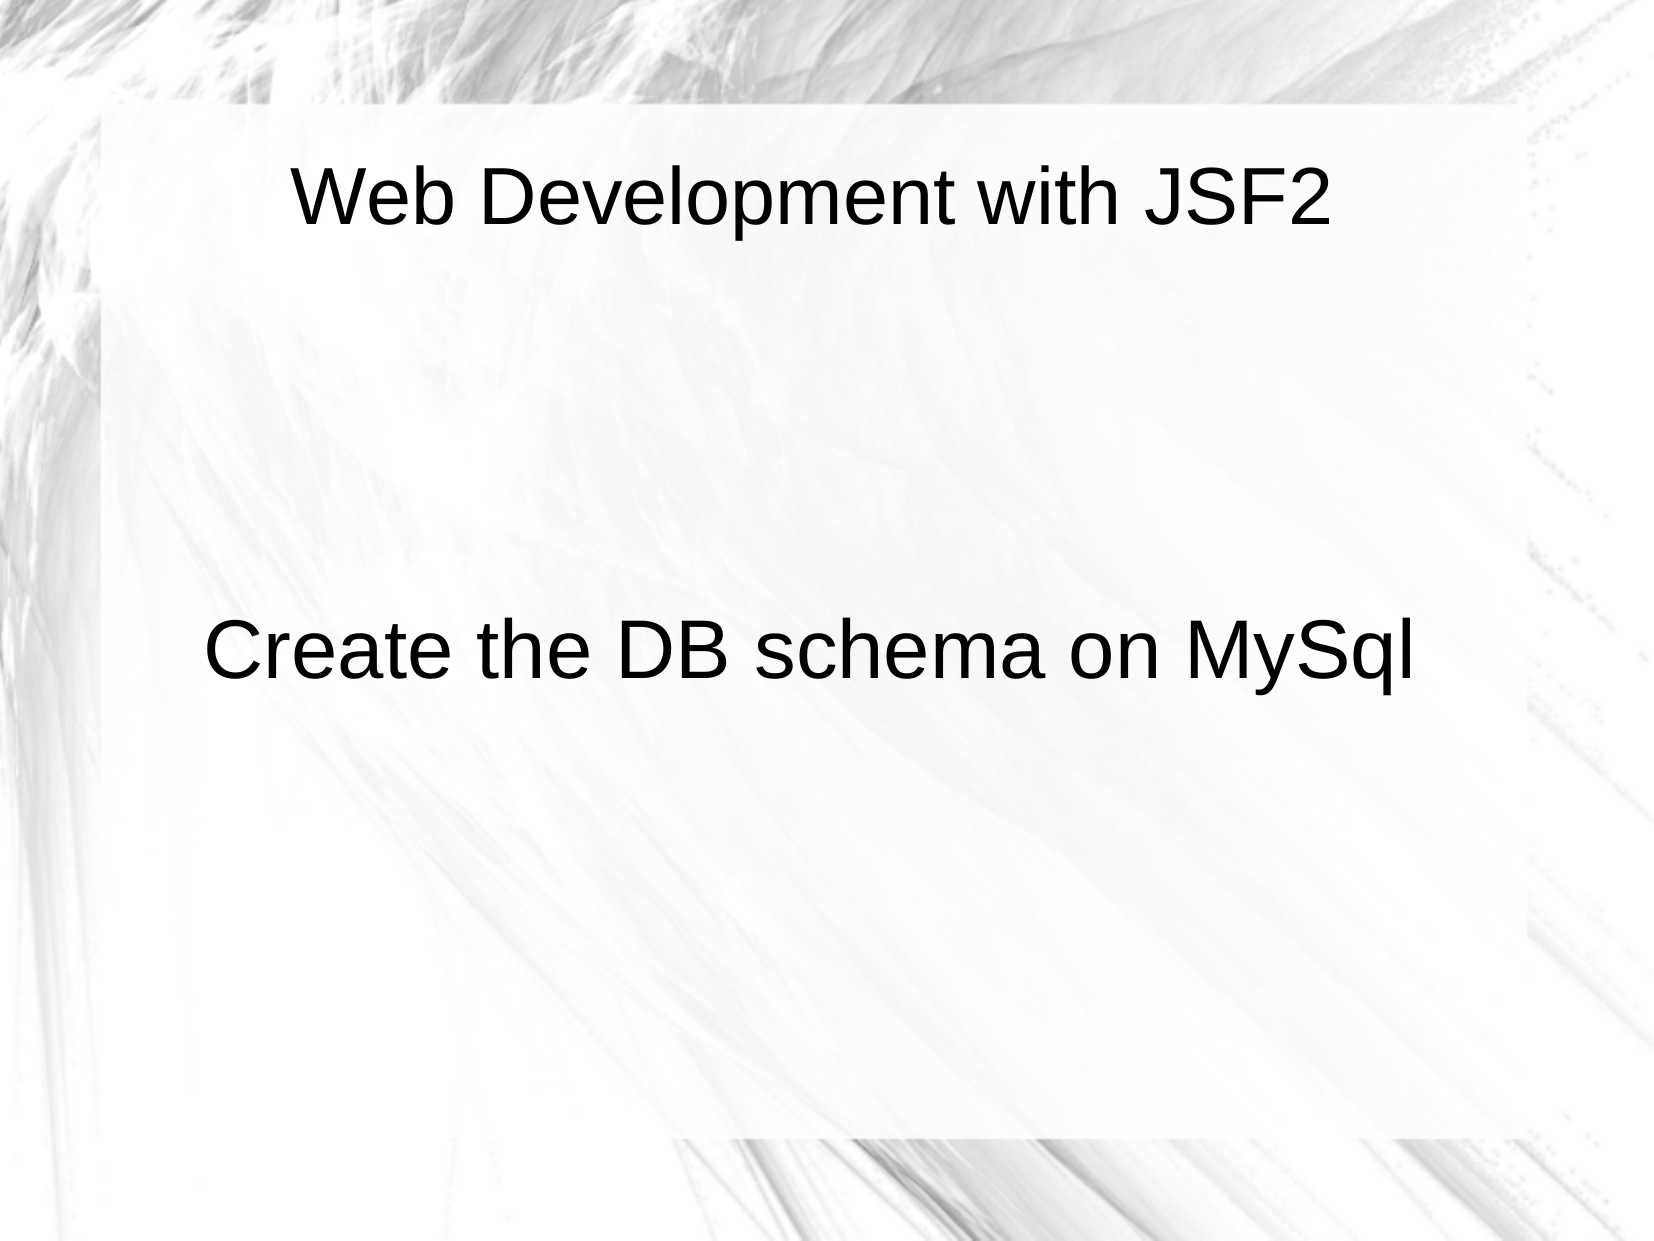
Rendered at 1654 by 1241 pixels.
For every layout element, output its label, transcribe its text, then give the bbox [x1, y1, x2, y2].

picture [0, 0, 1654, 1241]
title Web Development with JSF2 [118, 112, 1506, 281]
subtitle Create the DB schema on MySql [82, 290, 1538, 1010]
